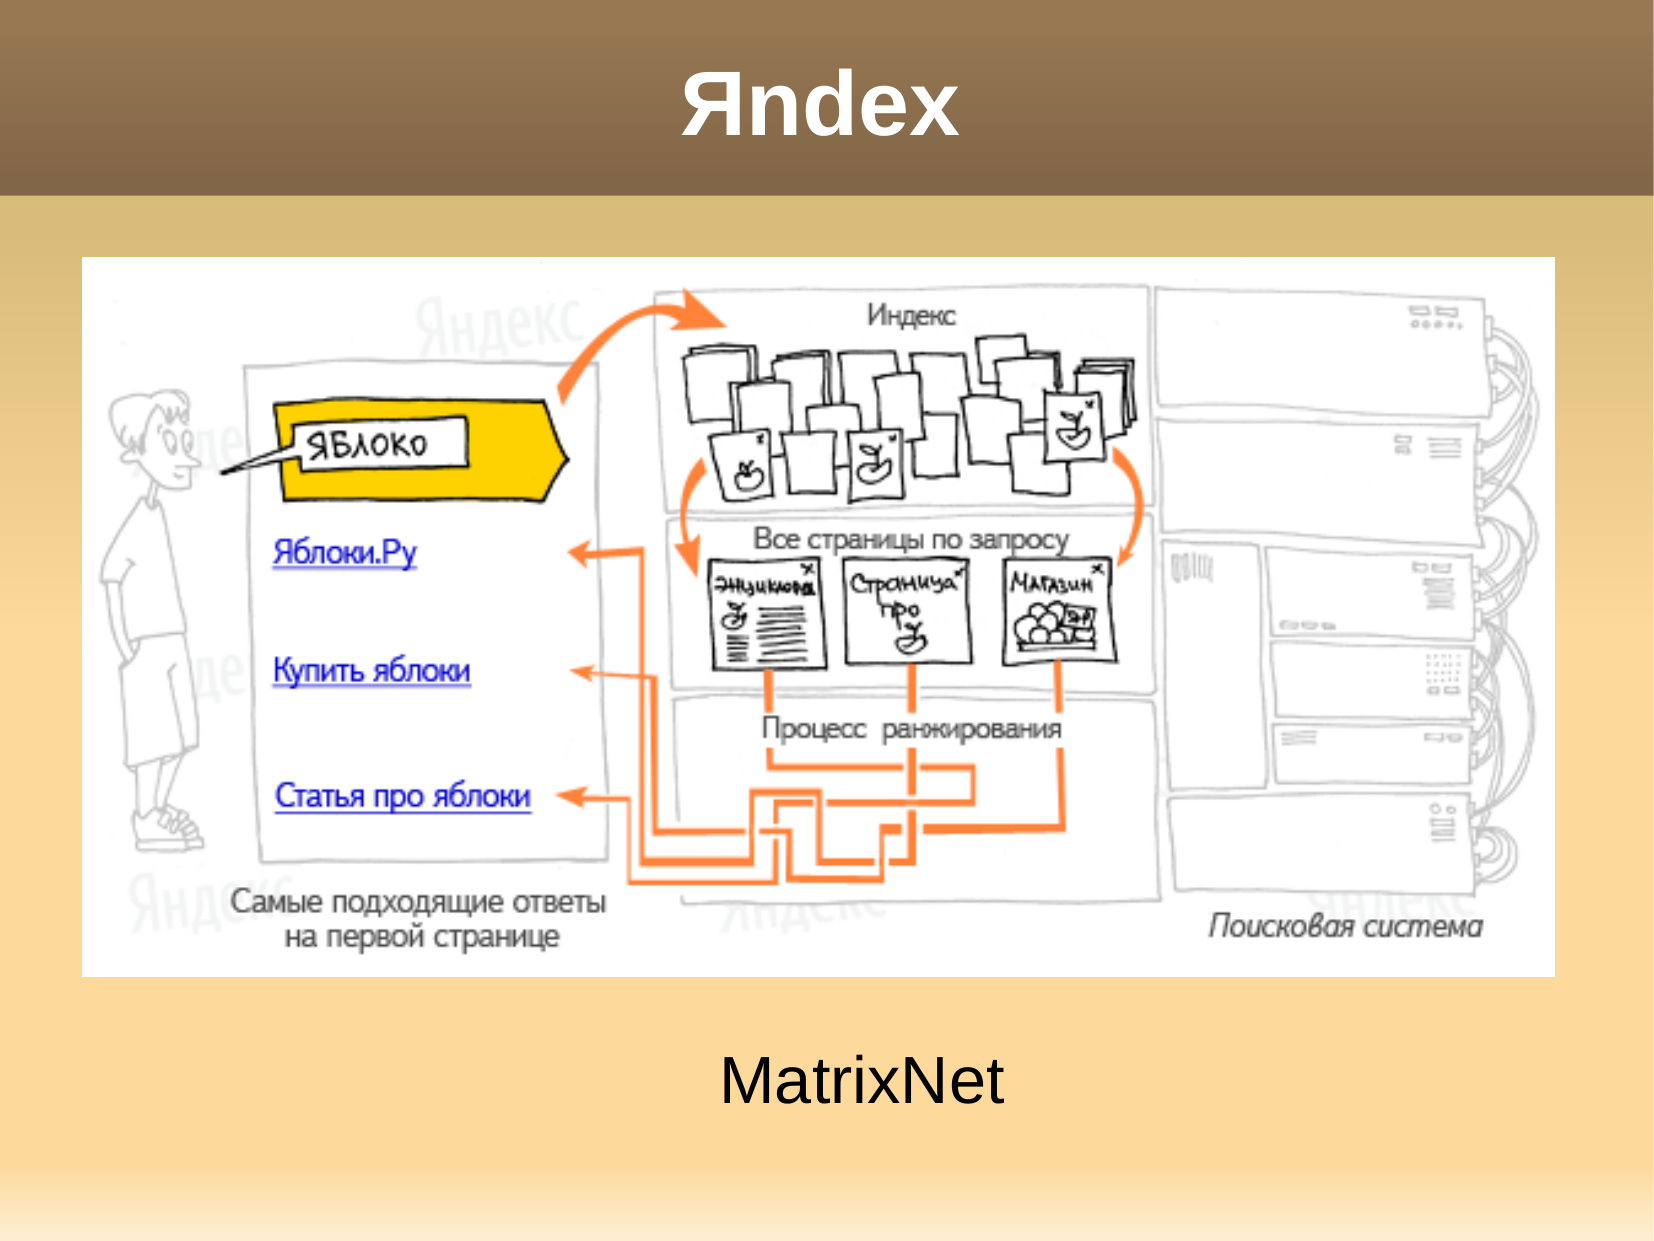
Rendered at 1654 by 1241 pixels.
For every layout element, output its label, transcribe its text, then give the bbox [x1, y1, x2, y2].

title Яndex [76, 7, 1565, 200]
picture [0, 0, 1654, 1241]
list MatrixNet [82, 1042, 1571, 1183]
